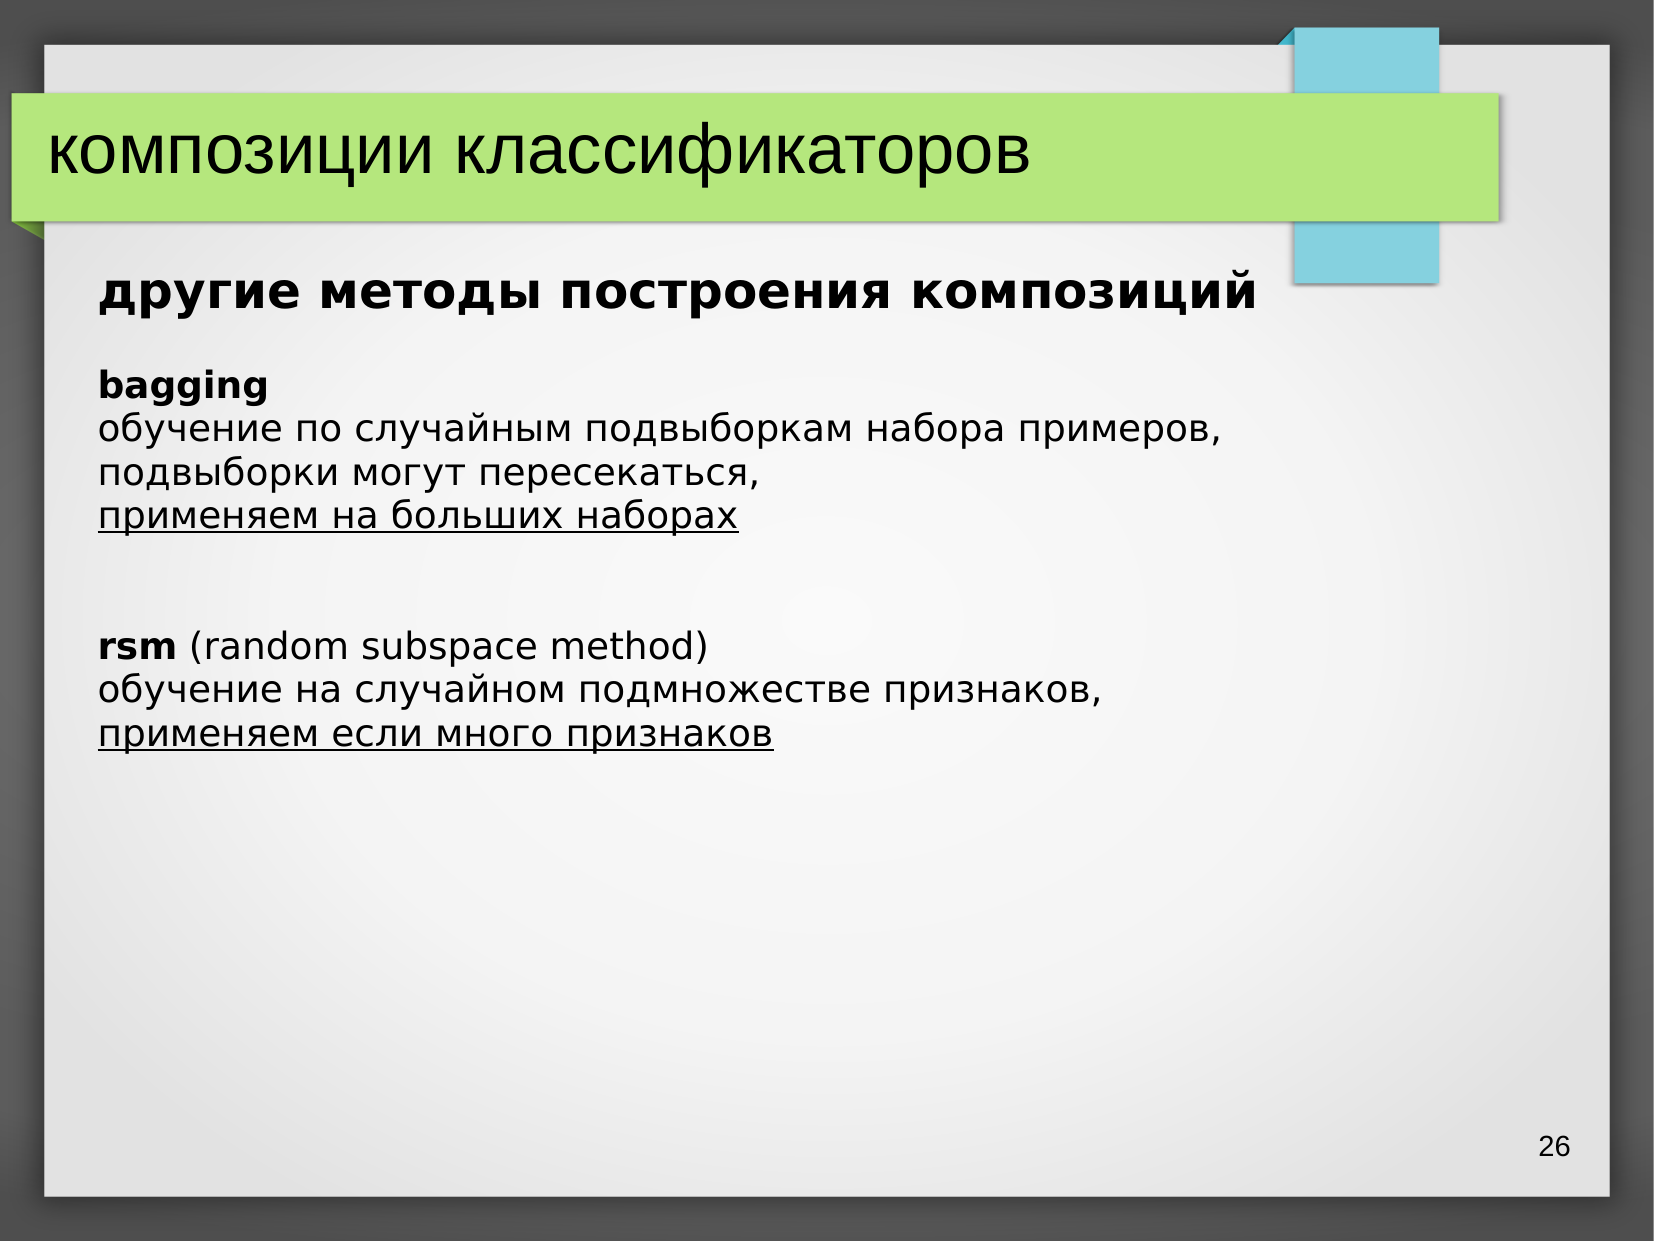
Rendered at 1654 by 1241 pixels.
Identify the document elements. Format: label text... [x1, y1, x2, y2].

title композиции классификаторов [47, 109, 1501, 189]
picture [0, 0, 1654, 1241]
text_box другие методы построения композиций bagging обучение по случайным подвыборкам набора примеров, подвыборки могут пересекаться, применяем на больших наборах rsm (random subspace method) обучение на случайном подмножестве признаков, применяем если много признаков [82, 254, 1276, 969]
